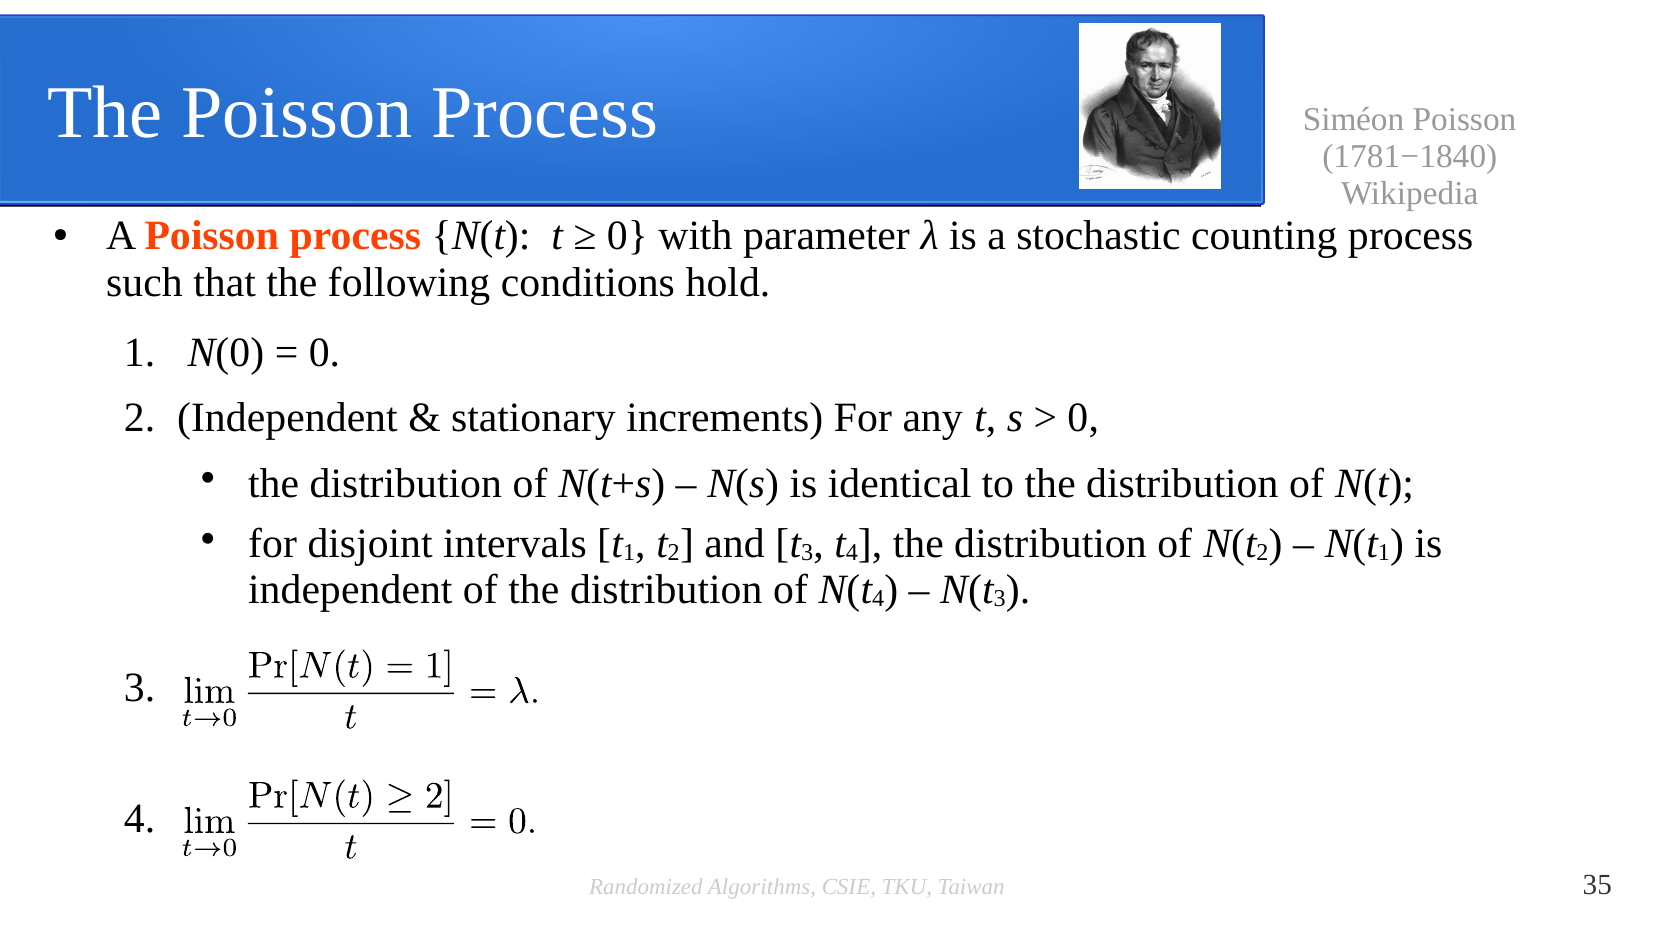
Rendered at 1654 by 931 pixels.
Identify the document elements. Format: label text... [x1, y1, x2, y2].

list A Poisson process {N(t): t ≥ 0} with parameter λ is a stochastic counting process such that the following conditions hold. N(0) = 0. (Independent & stationary increments) For any t, s > 0, the distribution of N(t+s) – N(s) is identical to the distribution of N(t); for disjoint intervals [t1, t2] and [t3, t4], the distribution of N(t2) – N(t1) is independent of the distribution of N(t4) – N(t3). [35, 212, 1560, 851]
picture [1079, 23, 1221, 189]
text_box Siméon Poisson (1781−1840) Wikipedia [1254, 93, 1565, 220]
title The Poisson Process [47, 35, 1079, 189]
picture [179, 778, 536, 861]
picture [179, 648, 539, 731]
